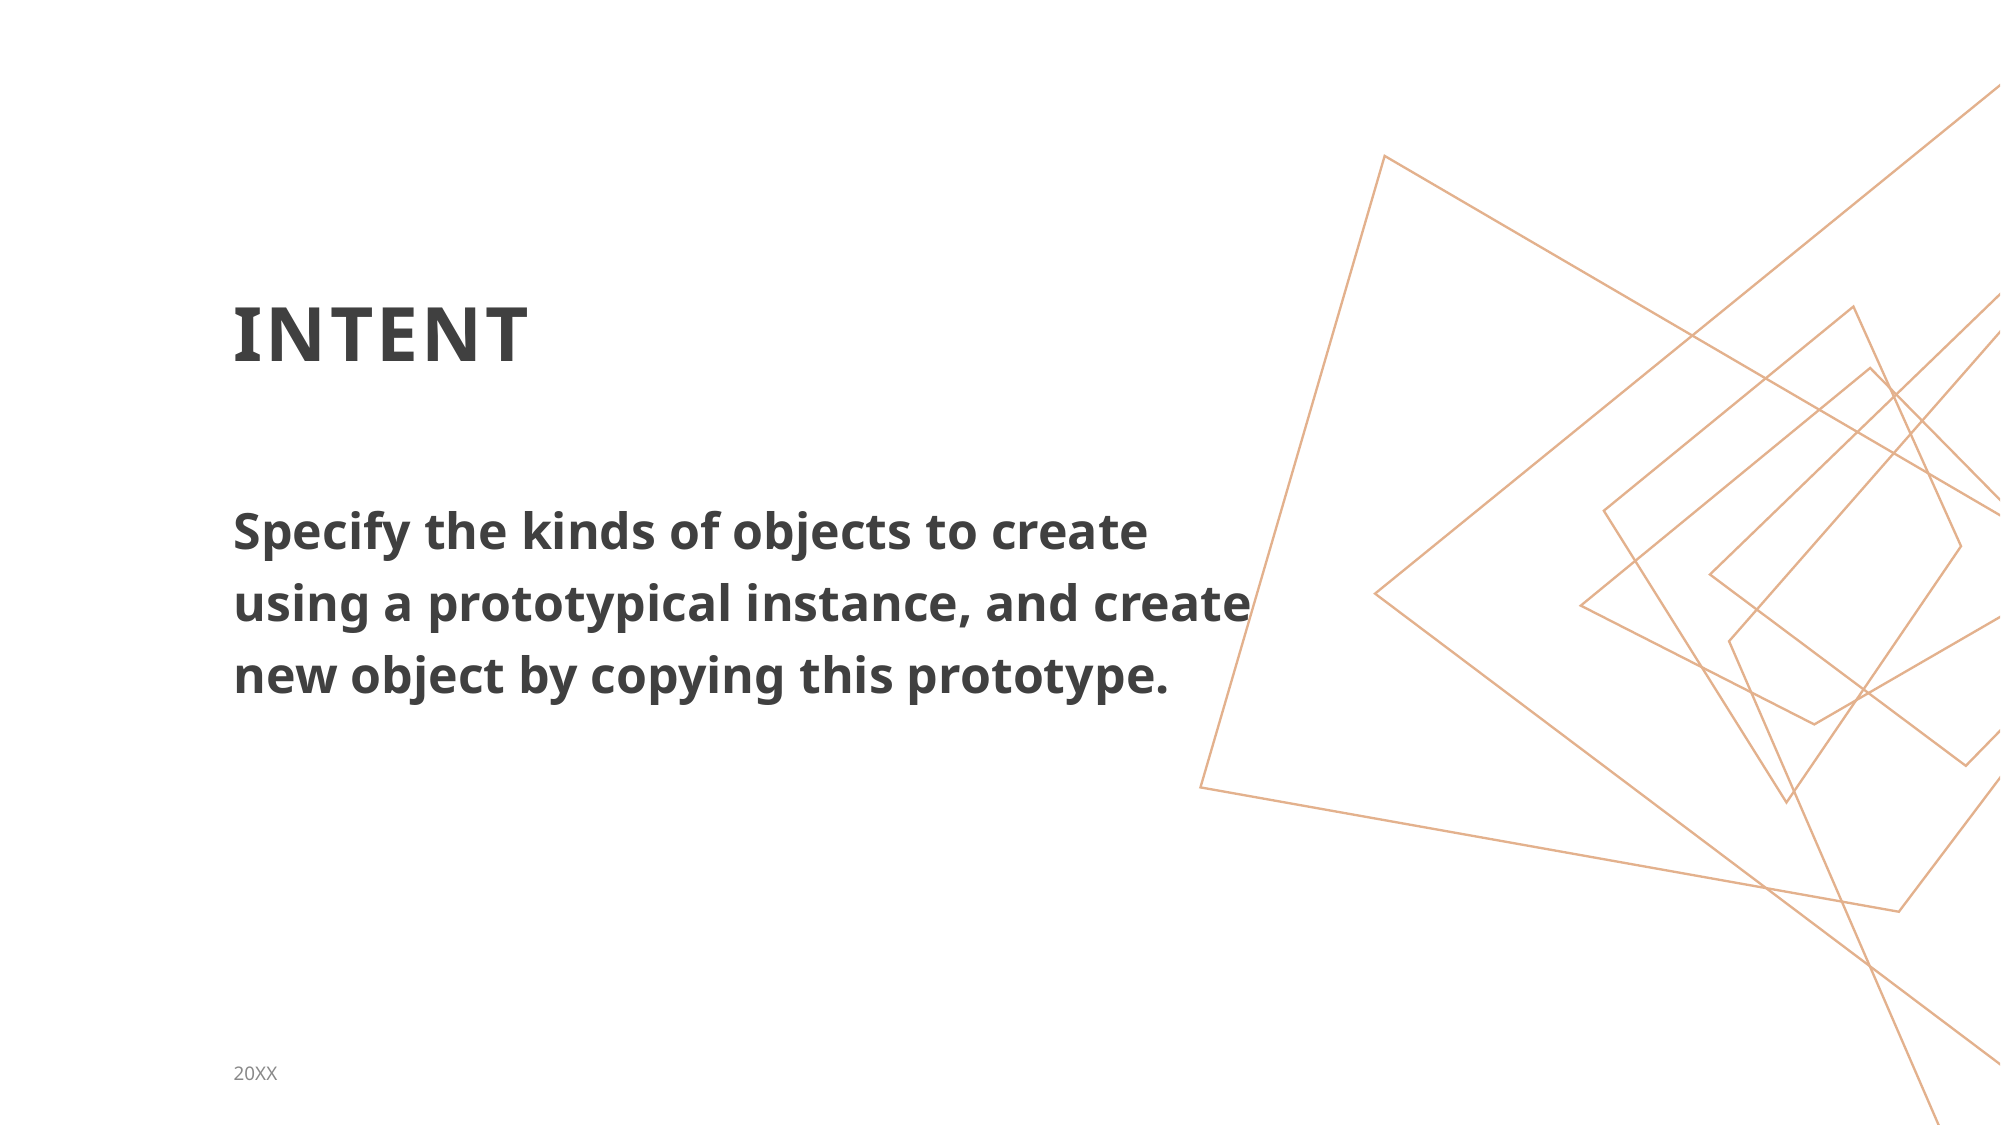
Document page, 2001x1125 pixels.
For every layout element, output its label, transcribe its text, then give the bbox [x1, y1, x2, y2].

text_box 20XX [218, 1042, 381, 1103]
title INTENT [218, 167, 740, 385]
list Specify the kinds of objects to create using a prototypical instance, and create new object by copying this prototype. [218, 479, 1312, 773]
